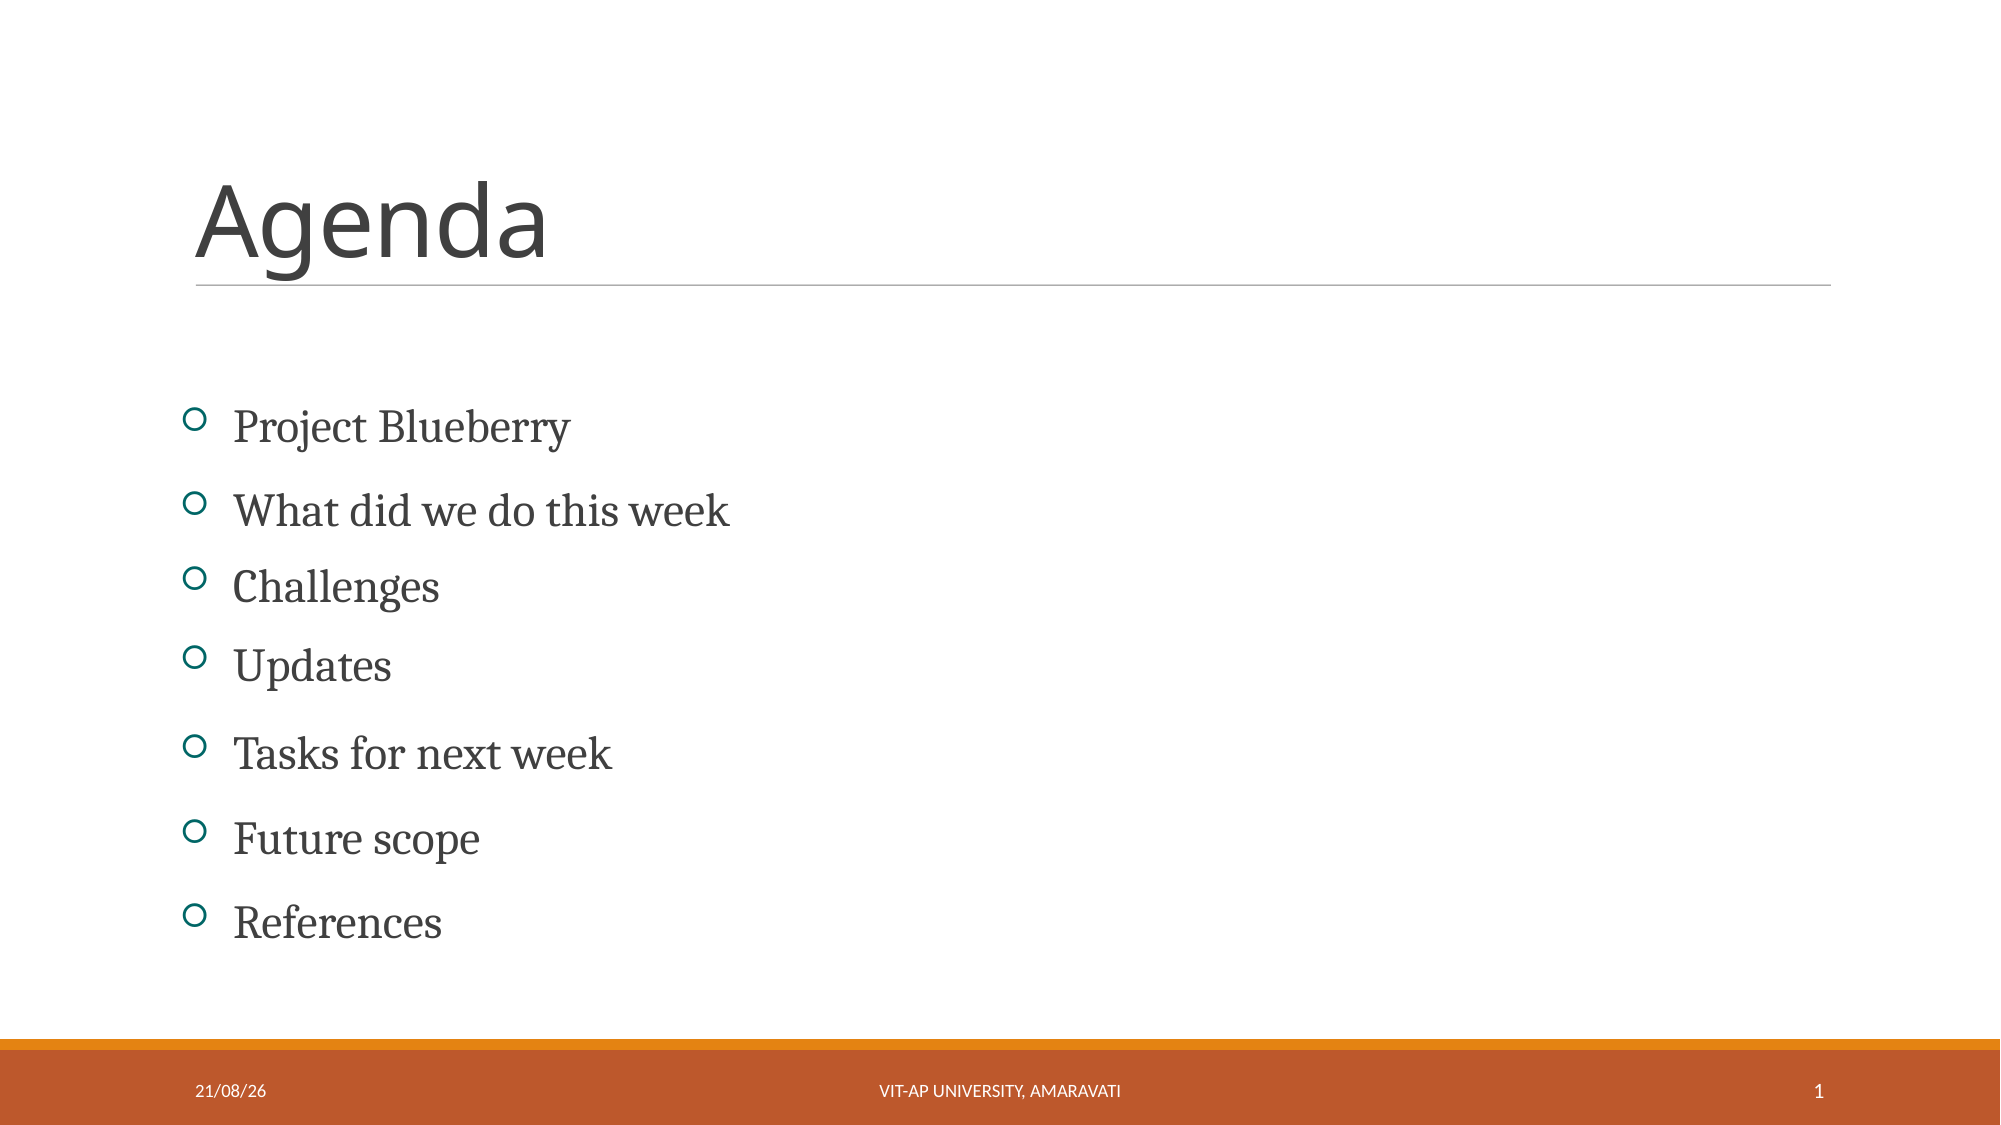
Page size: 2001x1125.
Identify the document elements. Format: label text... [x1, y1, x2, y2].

slide_number <number> [1624, 1059, 1840, 1120]
footer VIT-AP University, Amaravati [604, 1059, 1396, 1120]
list Project Blueberry What did we do this week Challenges Updates Tasks for next week Future scope References [180, 302, 1830, 963]
slide_number 30/09/17 [180, 1059, 586, 1120]
title Agenda [180, 47, 1830, 285]
